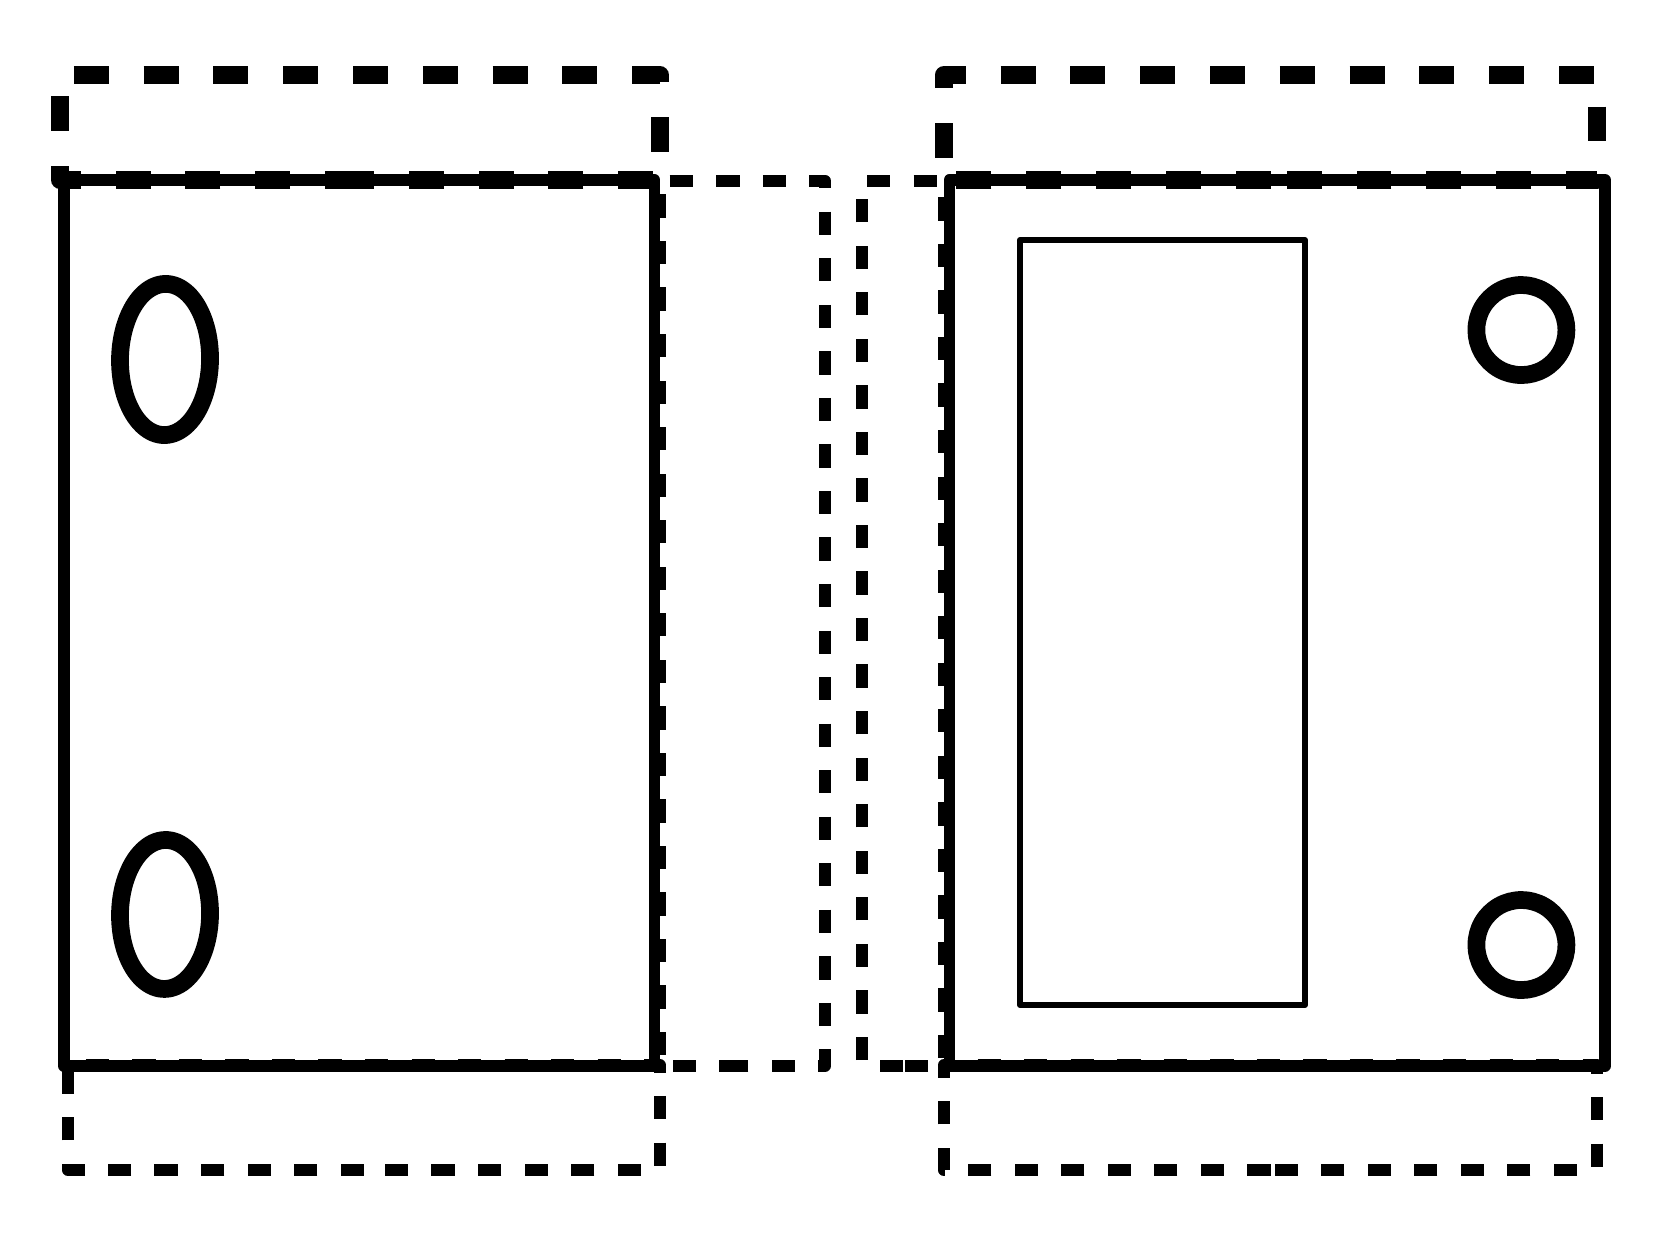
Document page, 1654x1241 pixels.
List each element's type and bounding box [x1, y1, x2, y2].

text_box [1476, 285, 1567, 376]
text_box [1476, 900, 1567, 991]
text_box [120, 840, 211, 989]
text_box [120, 283, 211, 436]
